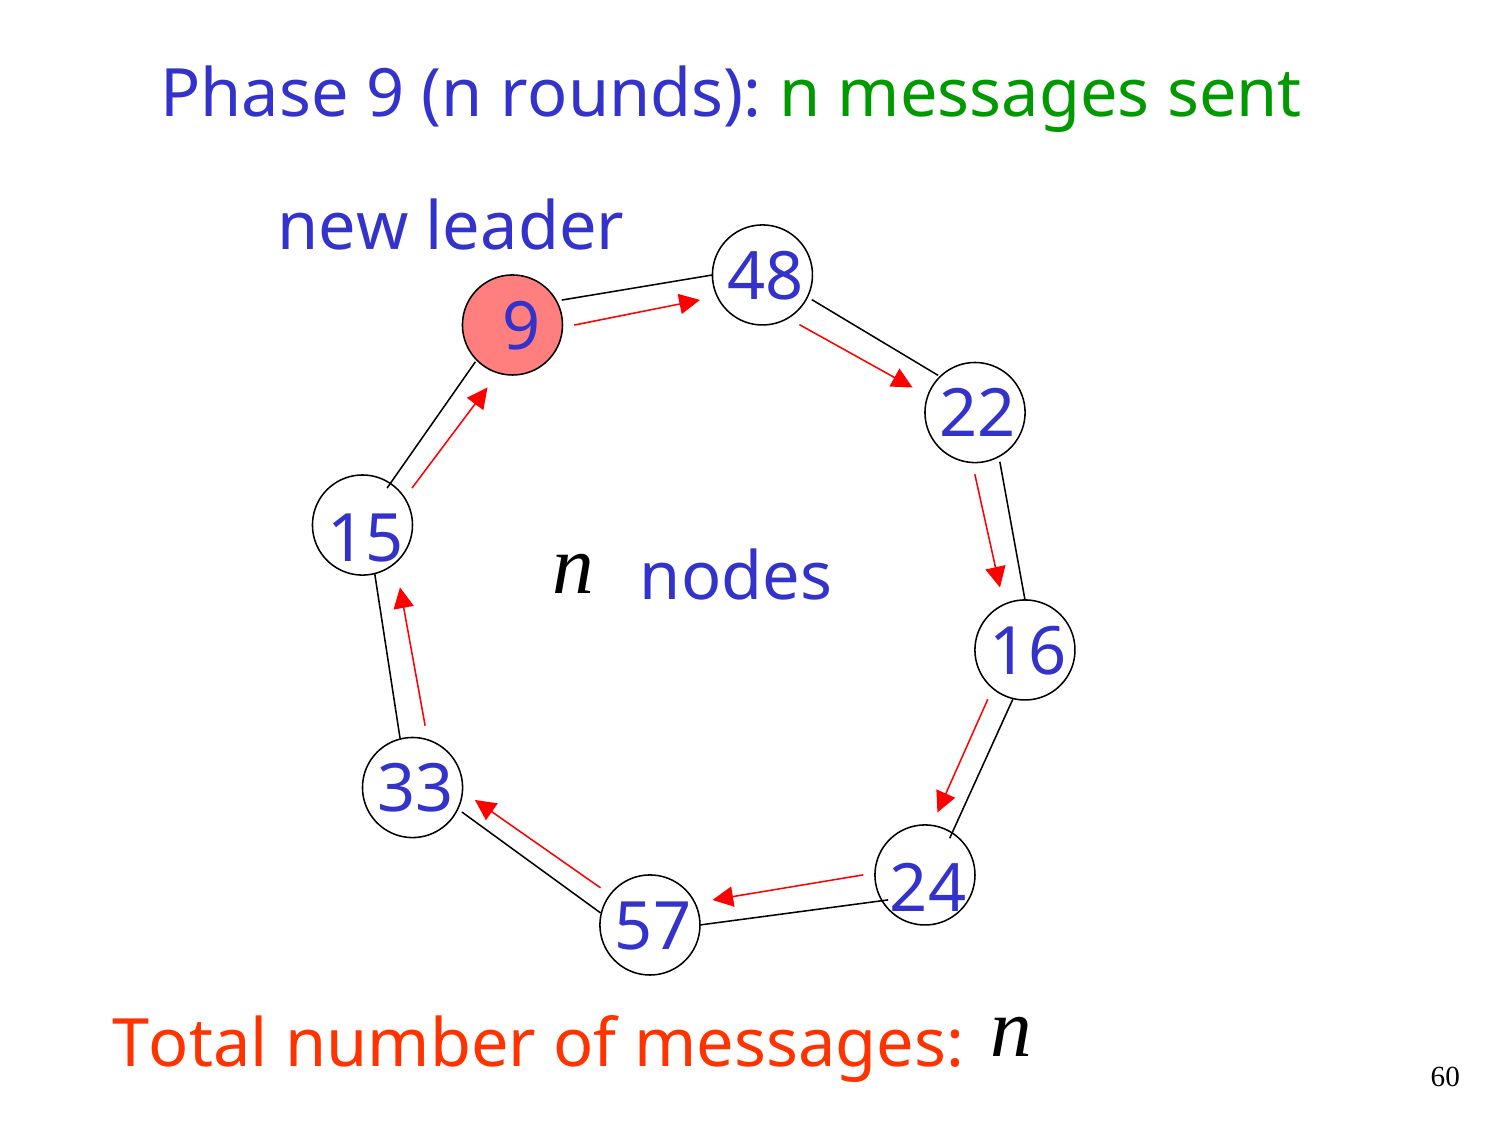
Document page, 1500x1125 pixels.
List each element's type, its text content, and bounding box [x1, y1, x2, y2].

text_box 16 [974, 599, 1082, 696]
text_box 9 [487, 274, 556, 371]
text_box <number> [1162, 1049, 1476, 1101]
text_box new leader [262, 174, 640, 271]
text_box Phase 9 (n rounds): n messages sent [145, 42, 1318, 138]
text_box [462, 281, 487, 369]
text_box Total number of messages: [97, 991, 981, 1088]
text_box 33 [362, 737, 469, 833]
text_box 57 [599, 874, 707, 971]
text_box 15 [312, 487, 419, 583]
text_box 48 [712, 224, 819, 321]
chart [549, 549, 598, 601]
text_box [492, 371, 533, 376]
text_box 24 [874, 837, 982, 933]
chart [987, 1012, 1036, 1063]
text_box nodes [624, 524, 848, 621]
text_box 22 [924, 362, 1032, 458]
text_box [556, 300, 563, 350]
